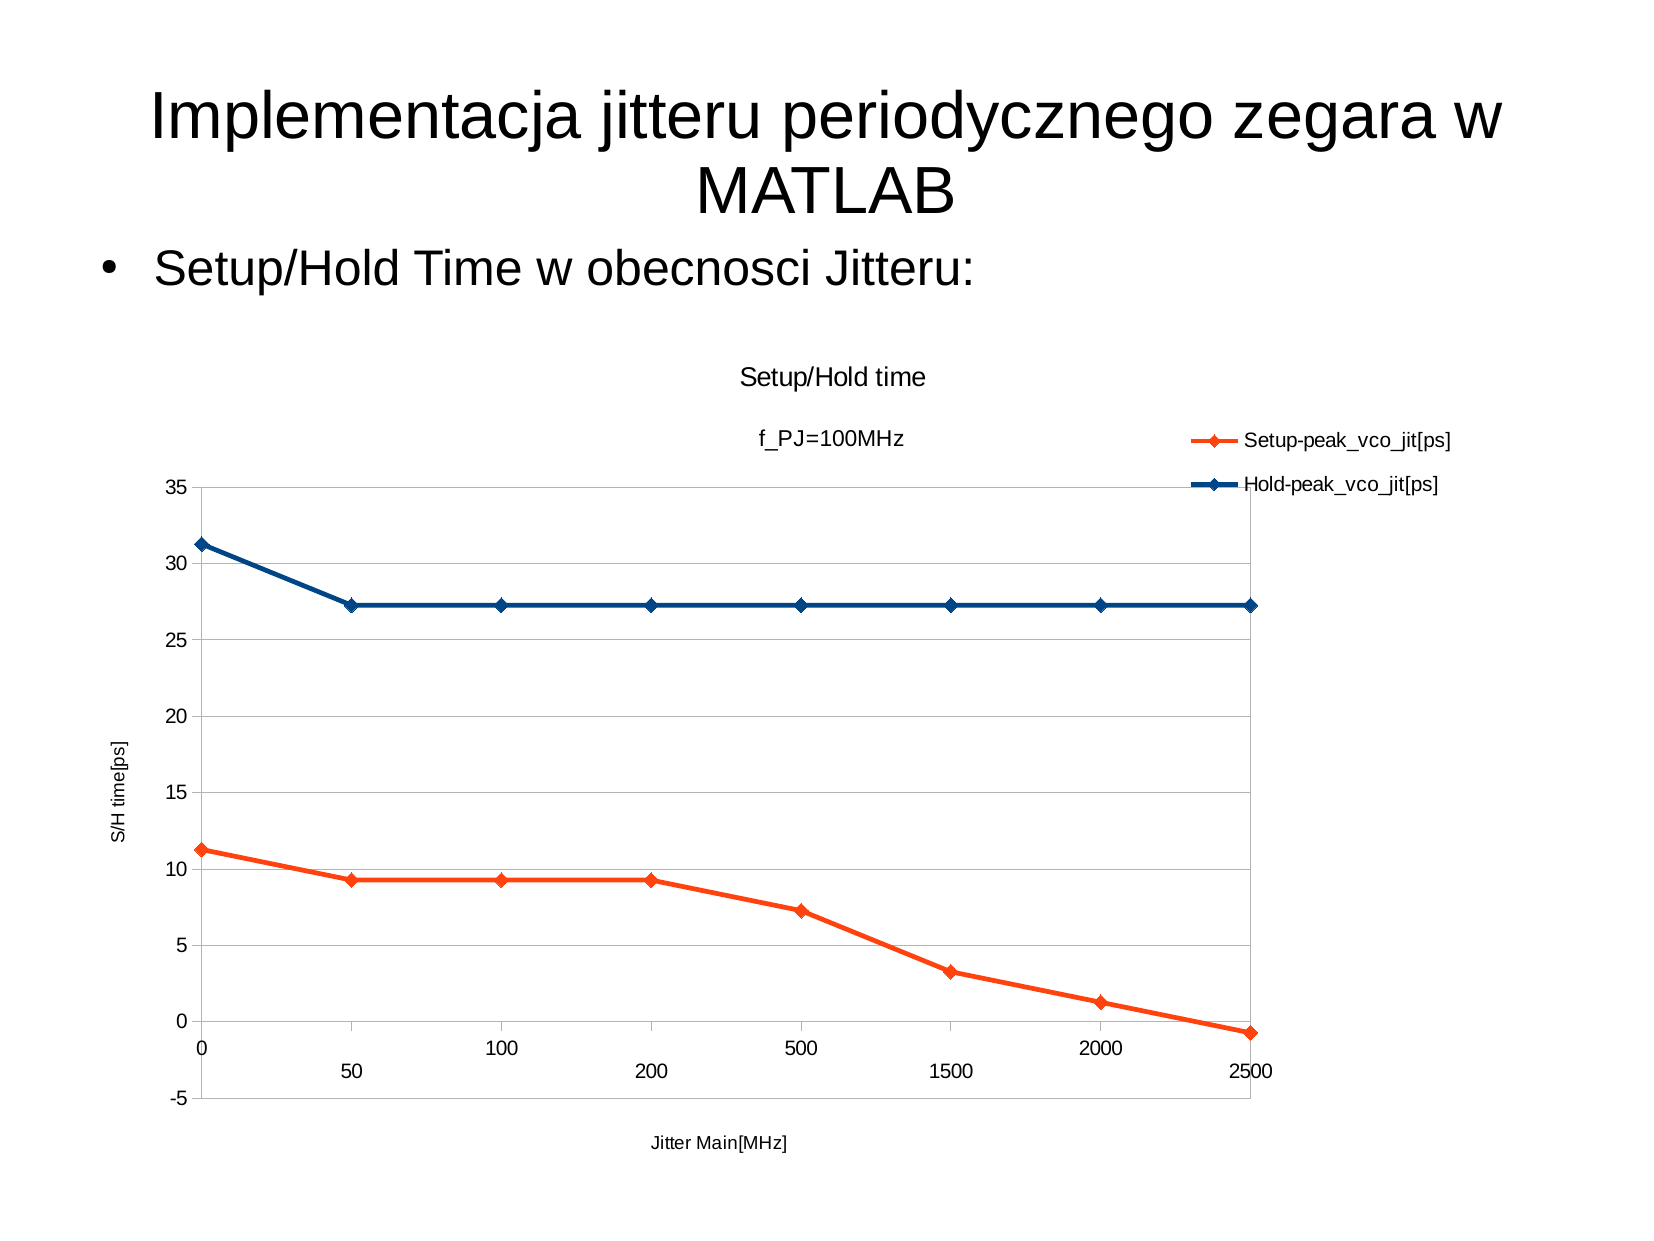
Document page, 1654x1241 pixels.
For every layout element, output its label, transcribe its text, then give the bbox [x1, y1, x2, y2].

chart [75, 330, 1591, 1186]
list Setup/Hold Time w obecnosci Jitteru: [82, 240, 1571, 330]
title Implementacja jitteru periodycznego zegara w MATLAB [82, 49, 1571, 240]
